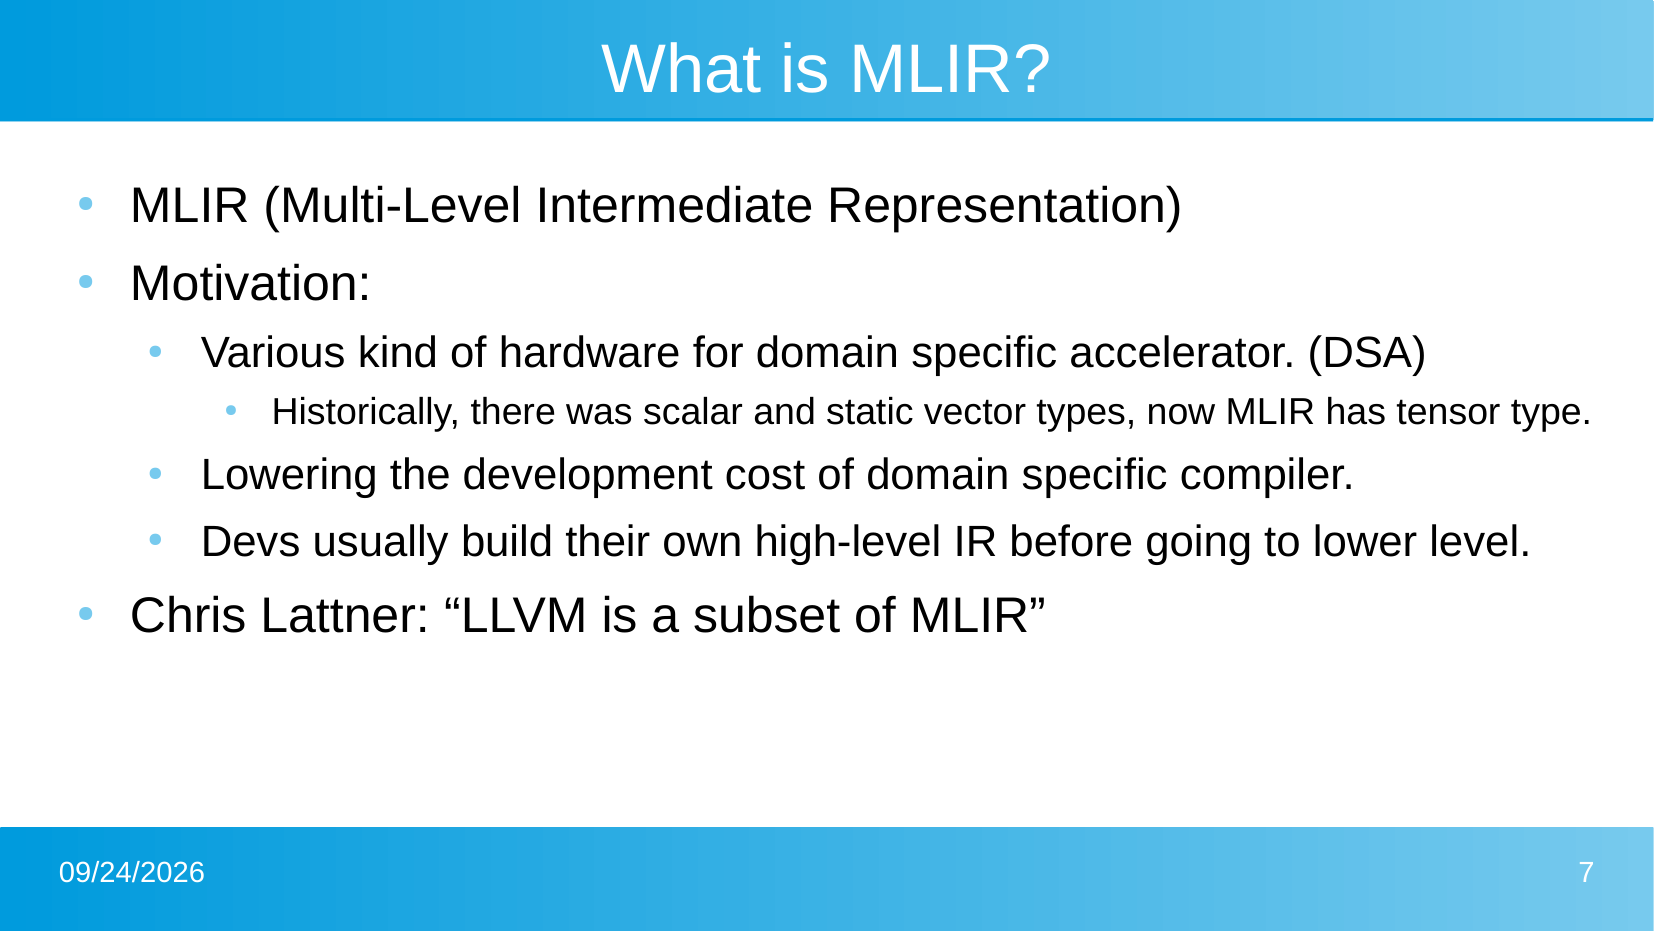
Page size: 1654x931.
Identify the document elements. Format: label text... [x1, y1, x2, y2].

title What is MLIR? [59, 29, 1595, 108]
list MLIR (Multi-Level Intermediate Representation) Motivation: Various kind of hardware for domain specific accelerator. (DSA) Historically, there was scalar and static vector types, now MLIR has tensor type. Lowering the development cost of domain specific compiler. Devs usually build their own high-level IR before going to lower level. Chris Lattner: “LLVM is a subset of MLIR” [59, 177, 1595, 768]
